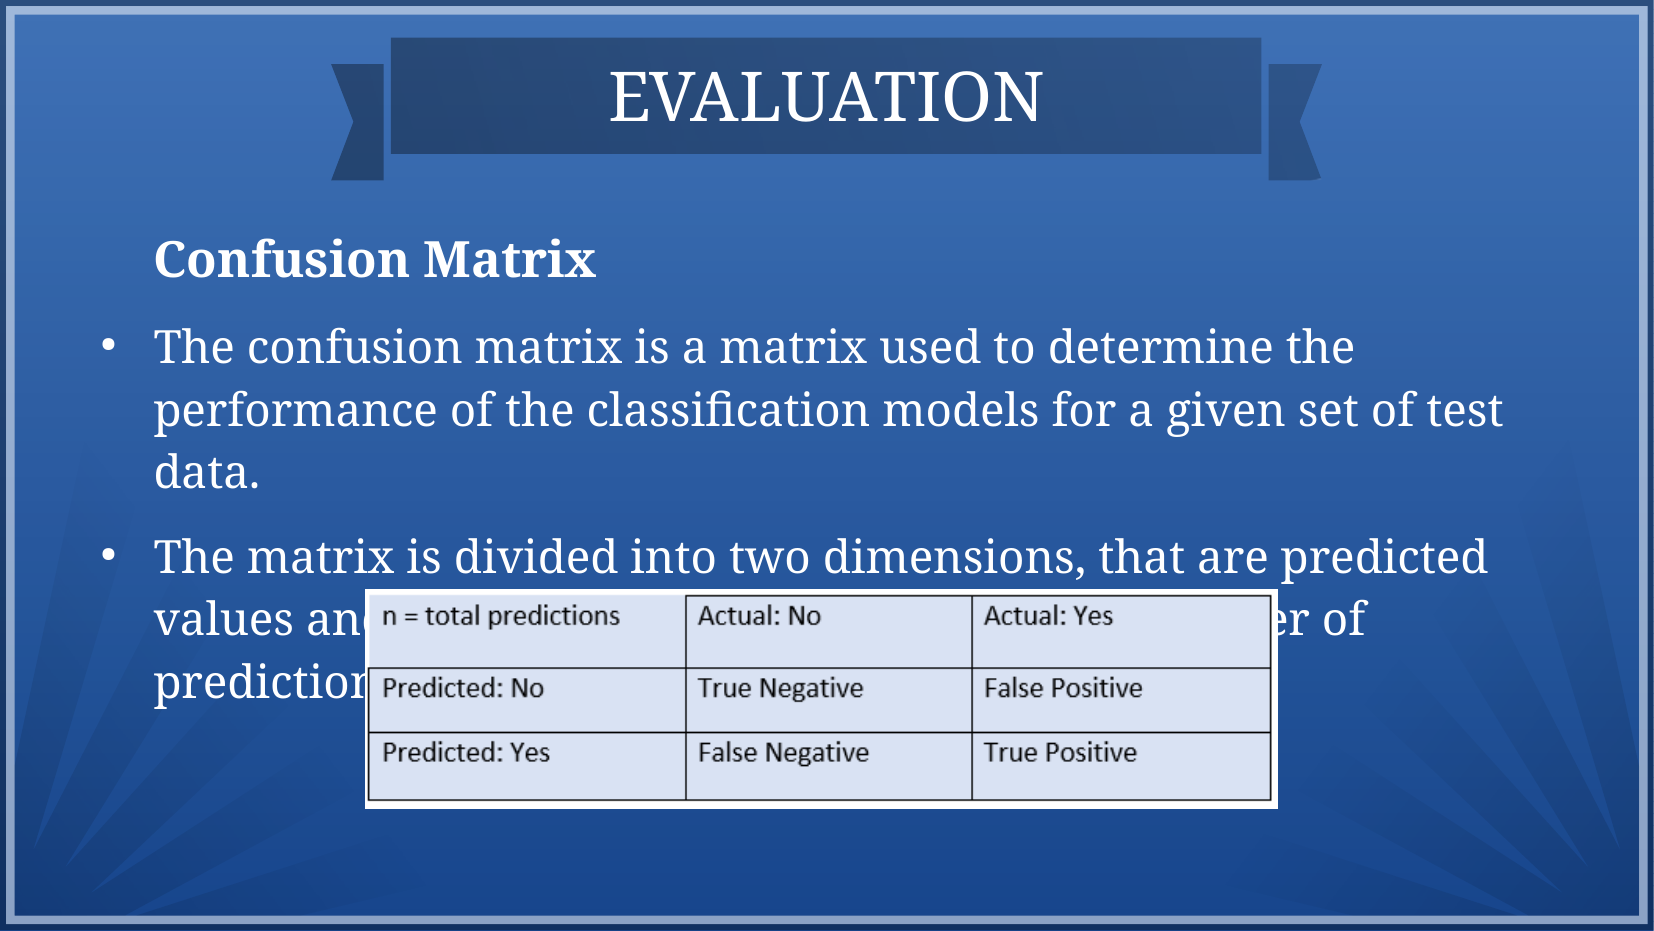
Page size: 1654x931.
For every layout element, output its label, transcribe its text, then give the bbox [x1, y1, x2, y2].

picture [365, 589, 1278, 809]
list Confusion Matrix The confusion matrix is a matrix used to determine the performance of the classification models for a given set of test data. The matrix is divided into two dimensions, that are predicted values and actual values along with the total number of predictions. [82, 224, 1571, 848]
title EVALUATION [389, 35, 1264, 154]
